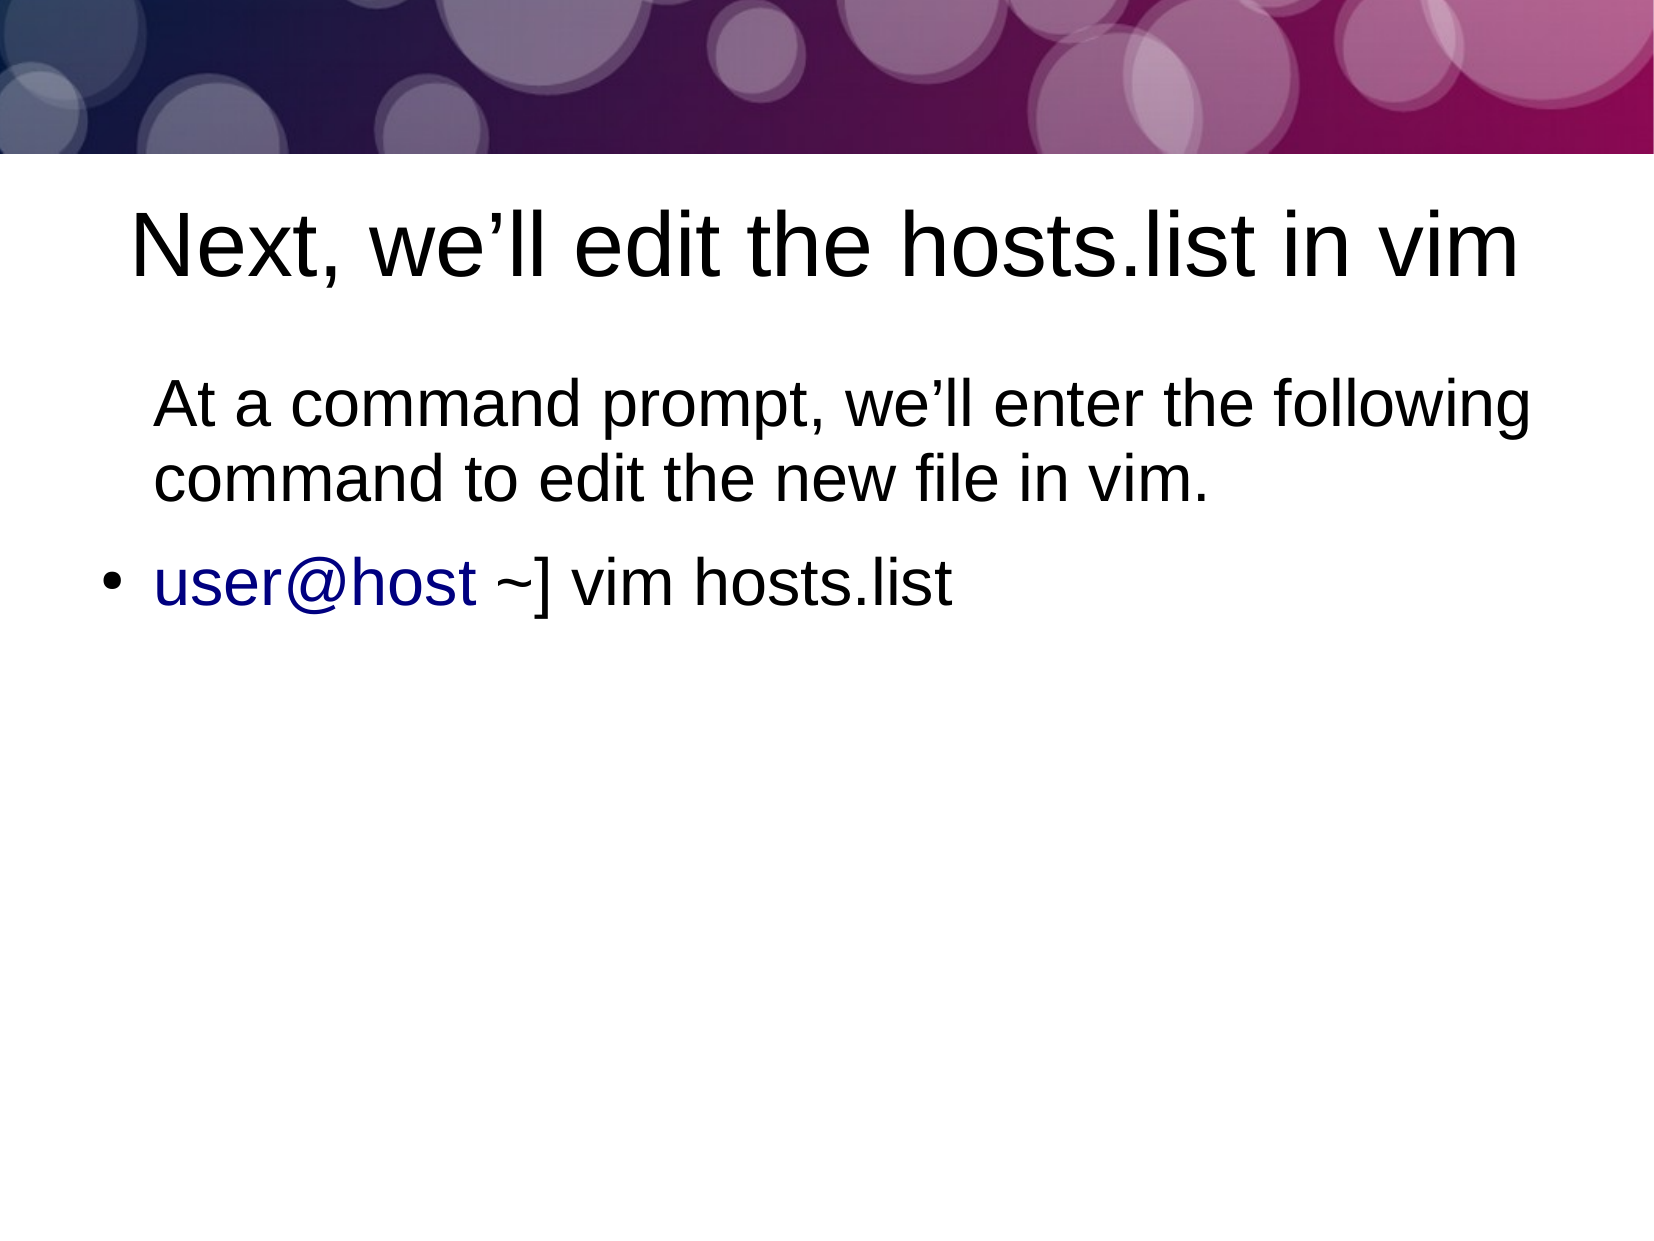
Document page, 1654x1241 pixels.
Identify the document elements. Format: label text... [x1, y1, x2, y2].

list At a command prompt, we’ll enter the following command to edit the new file in vim. user@host ~] vim hosts.list [82, 366, 1571, 1087]
picture [0, 0, 1654, 154]
title Next, we’ll edit the hosts.list in vim [82, 159, 1571, 331]
